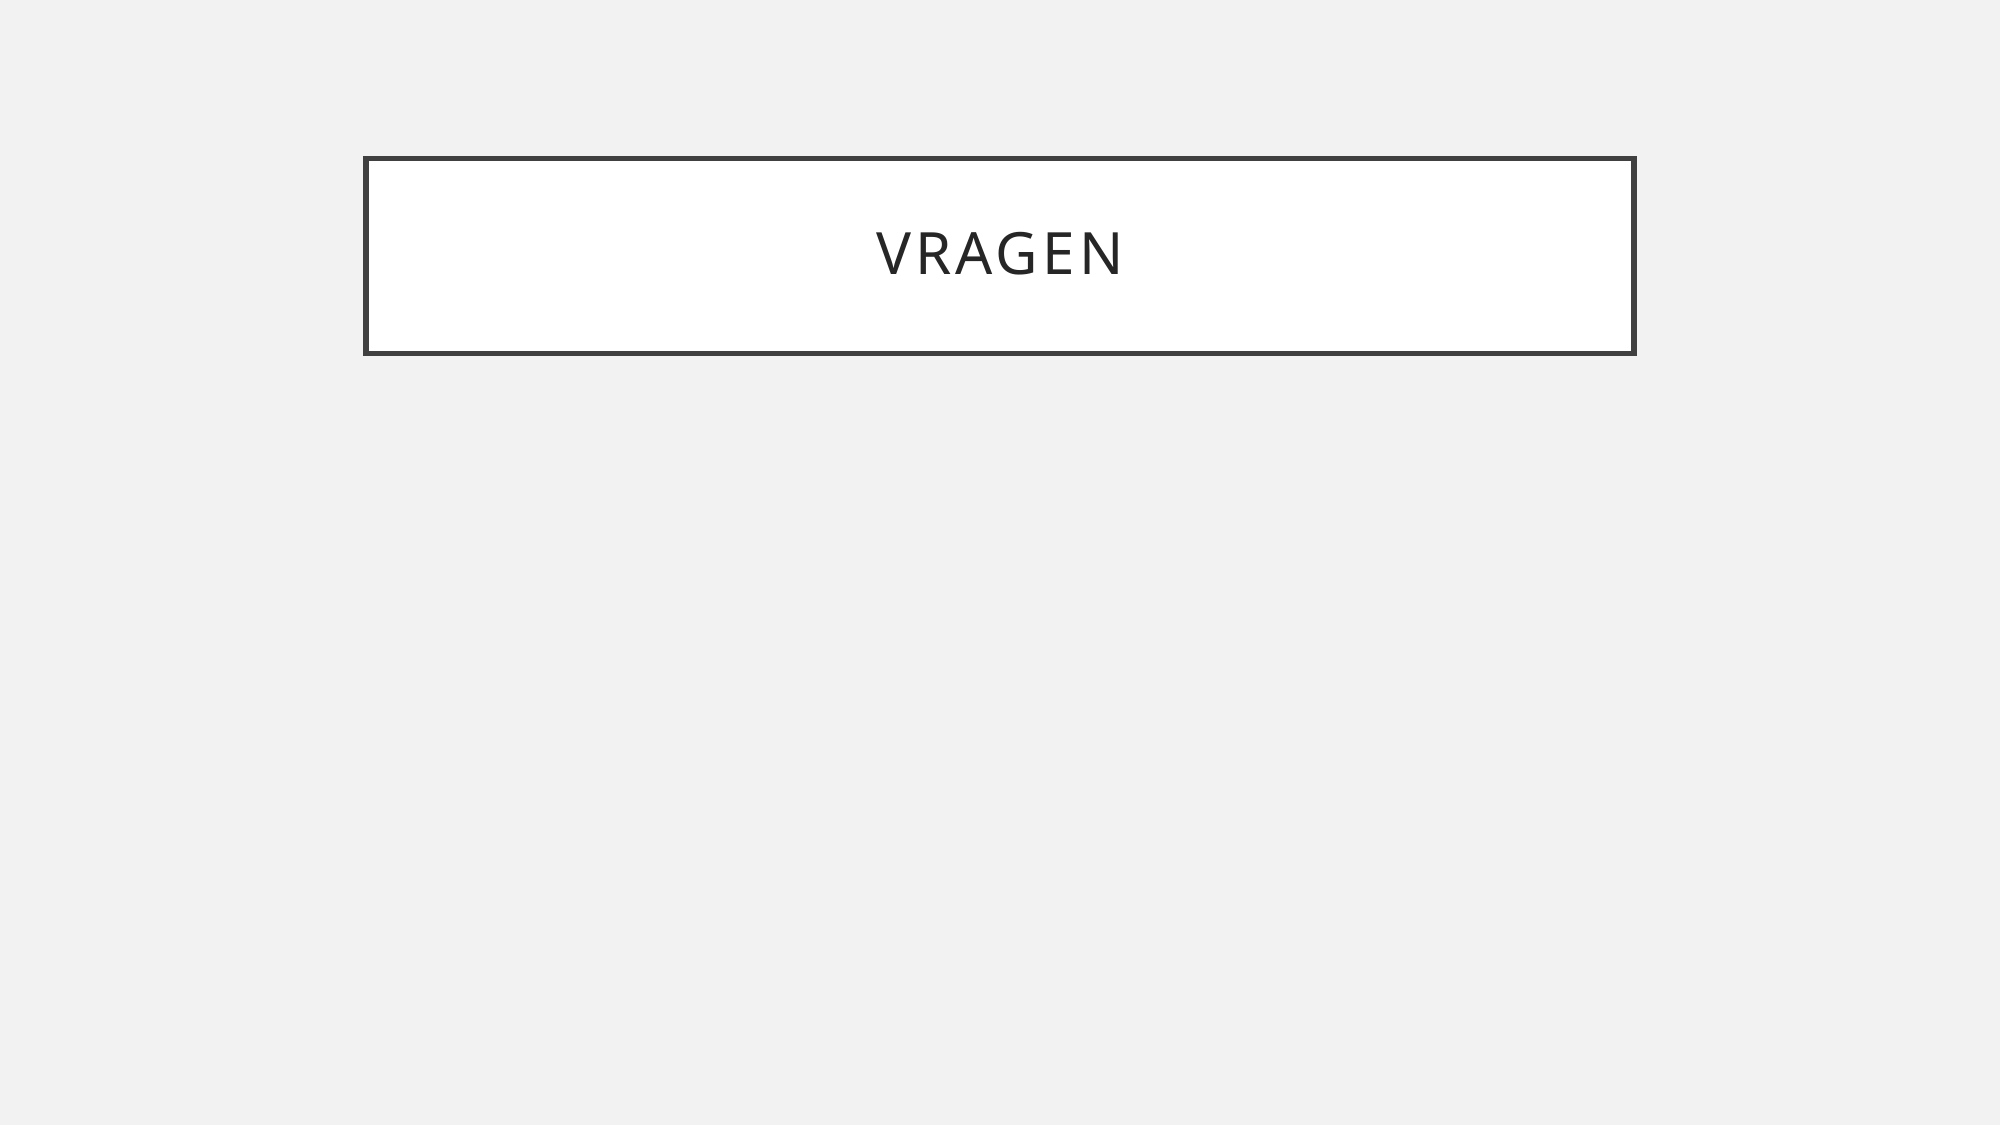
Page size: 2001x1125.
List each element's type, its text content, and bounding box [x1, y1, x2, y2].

title vragen [366, 158, 1634, 354]
